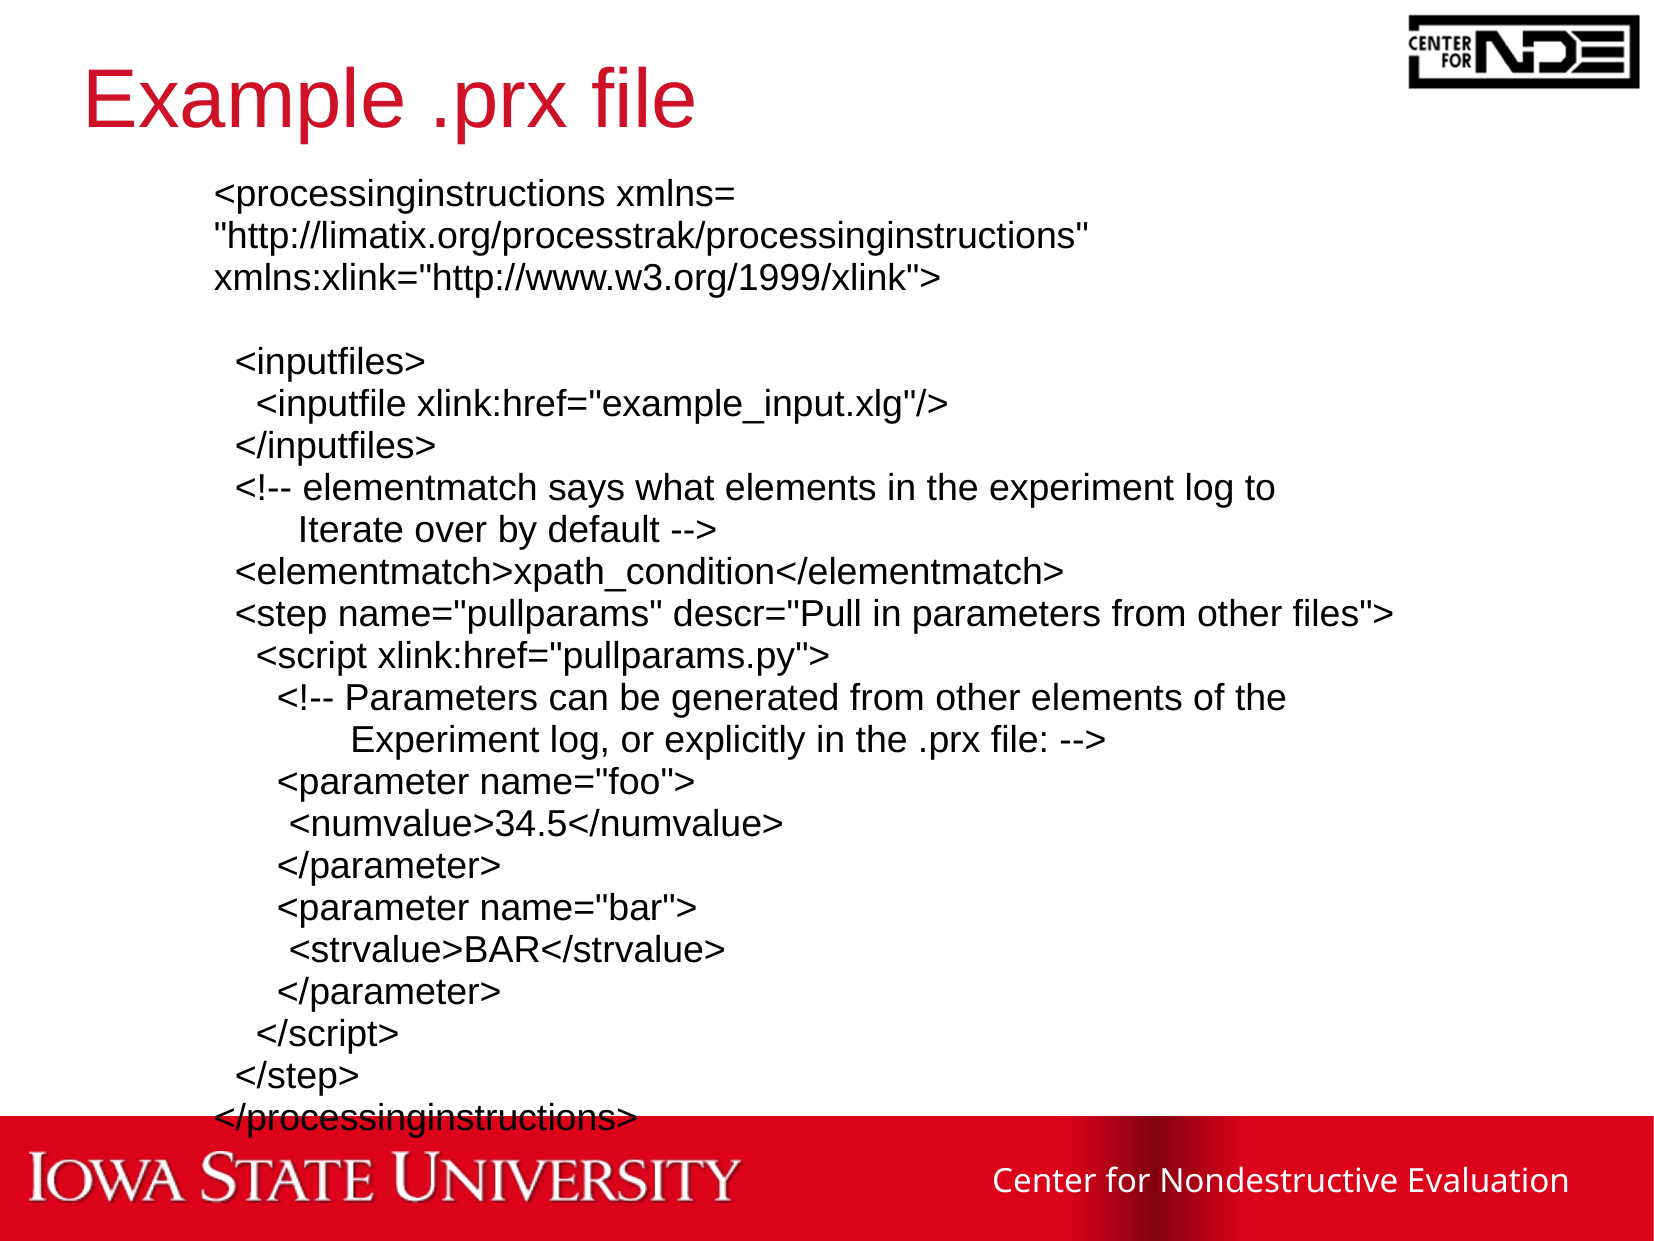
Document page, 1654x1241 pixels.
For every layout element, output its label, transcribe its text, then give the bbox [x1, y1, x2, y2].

text_box <processinginstructions xmlns= "http://limatix.org/processtrak/processinginstructions" xmlns:xlink="http://www.w3.org/1999/xlink"> <inputfiles> <inputfile xlink:href="example_input.xlg"/> </inputfiles> <!-- elementmatch says what elements in the experiment log to Iterate over by default --> <elementmatch>xpath_condition</elementmatch> <step name="pullparams" descr="Pull in parameters from other files"> <script xlink:href="pullparams.py"> <!-- Parameters can be generated from other elements of the Experiment log, or explicitly in the .prx file: --> <parameter name="foo"> <numvalue>34.5</numvalue> </parameter> <parameter name="bar"> <strvalue>BAR</strvalue> </parameter> </script> </step> </processinginstructions> [199, 165, 1411, 1188]
picture [0, 1116, 1654, 1241]
picture [1406, 12, 1642, 91]
title Example .prx file [82, 31, 1407, 167]
